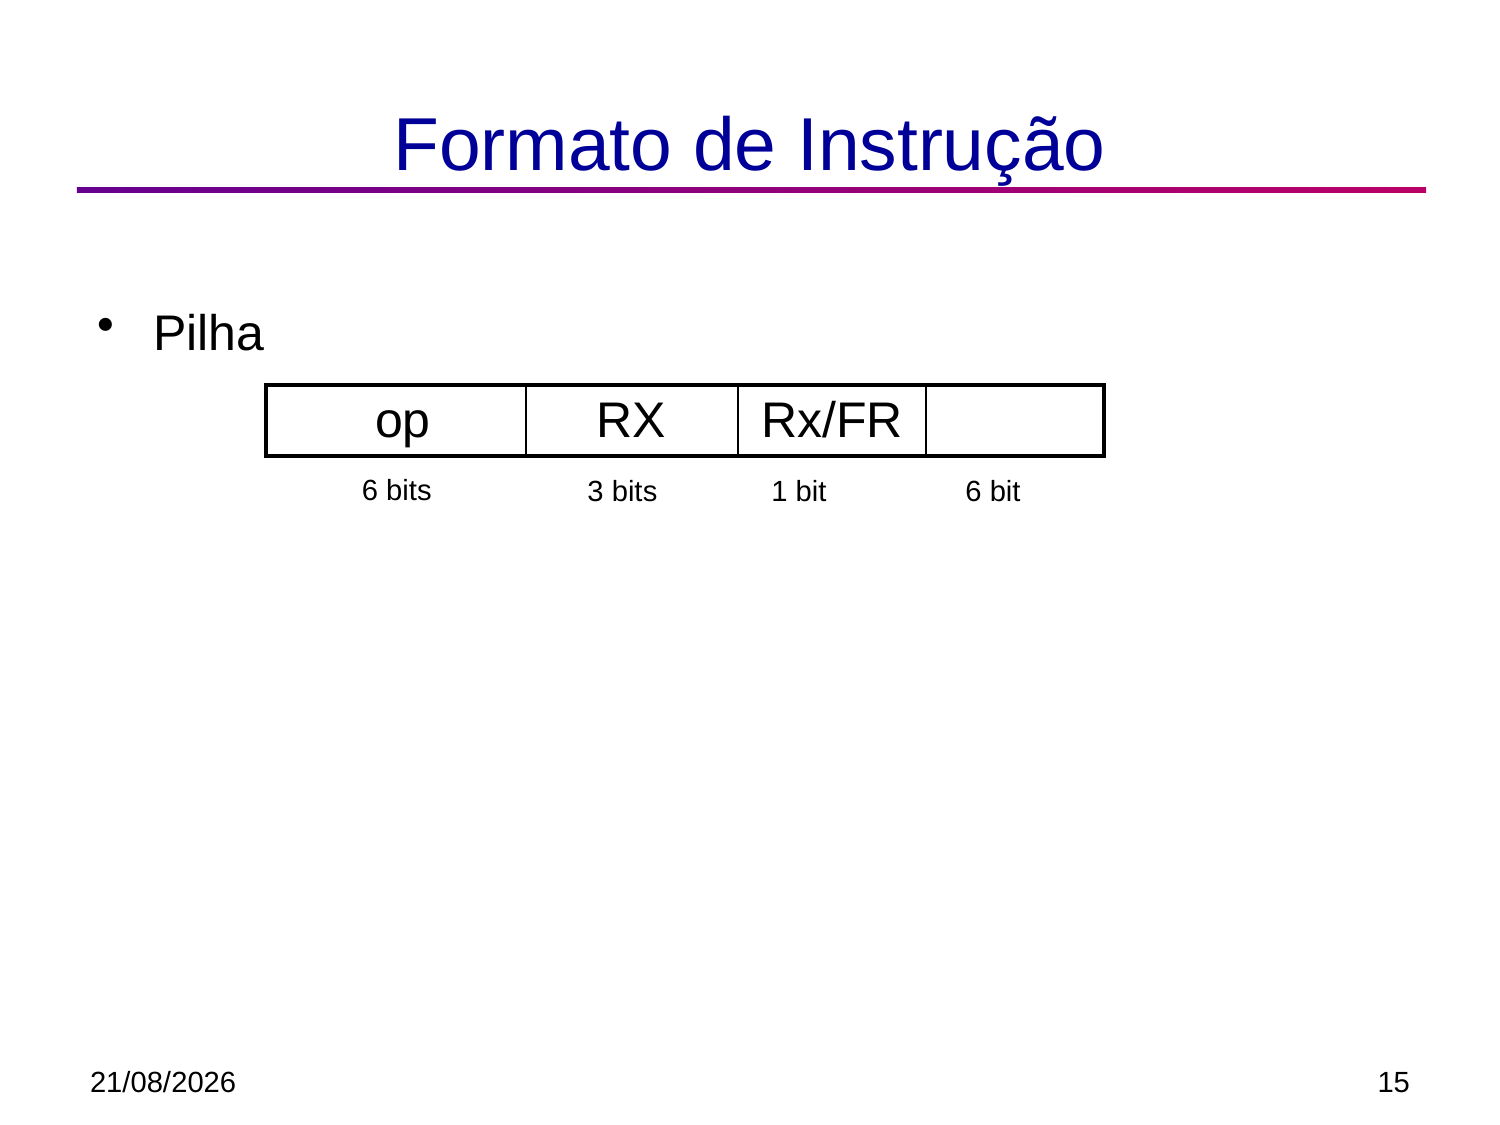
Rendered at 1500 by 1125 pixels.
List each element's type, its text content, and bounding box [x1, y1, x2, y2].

list Pilha [82, 222, 1429, 1026]
title Formato de Instrução [76, 74, 1424, 193]
text_box 6 bits [347, 463, 447, 514]
table_header op [268, 387, 525, 454]
slide_number 04/08/2021 [75, 1055, 425, 1125]
table_header RX [527, 387, 737, 454]
text_box 6 bit [950, 465, 1036, 515]
slide_number <number> [1074, 1055, 1425, 1125]
table_header [927, 387, 1102, 454]
text_box 3 bits [572, 465, 714, 515]
table_header Rx/FR [739, 387, 925, 454]
text_box 1 bit [756, 465, 842, 516]
